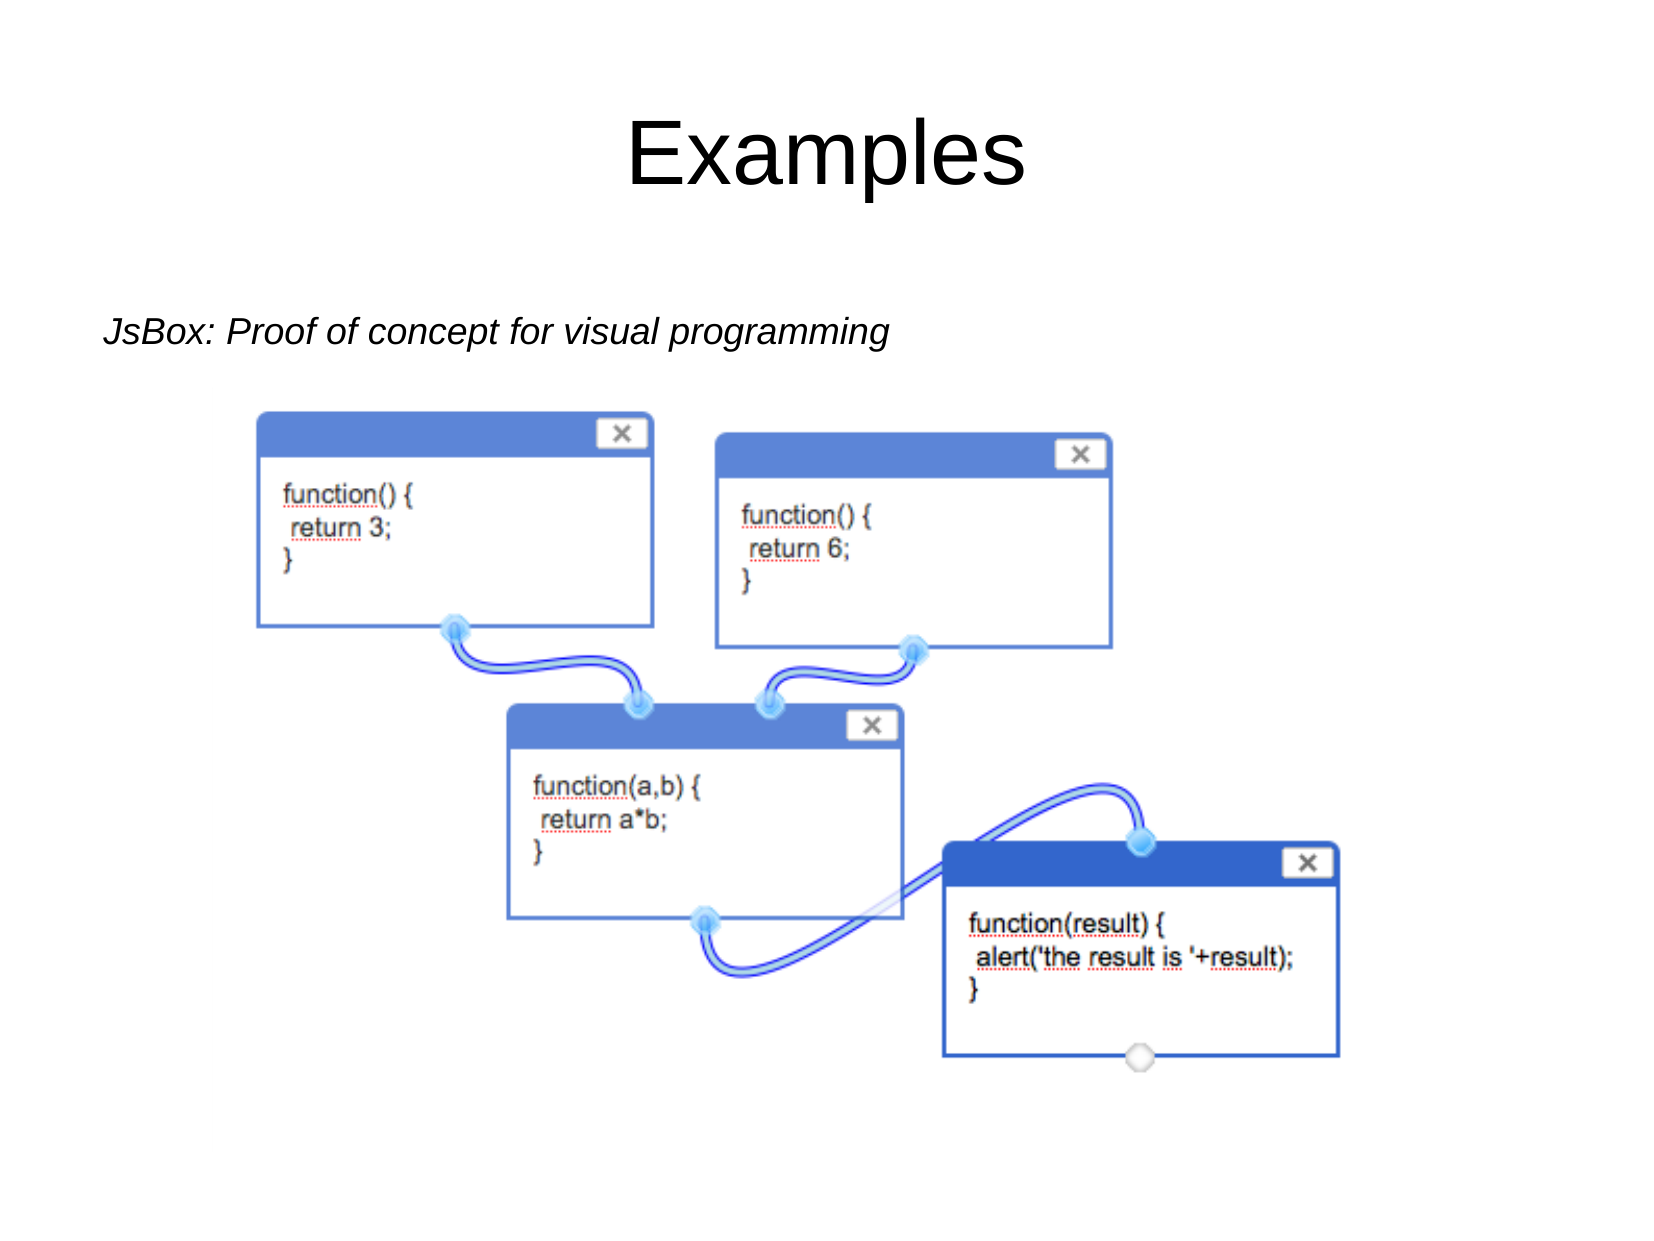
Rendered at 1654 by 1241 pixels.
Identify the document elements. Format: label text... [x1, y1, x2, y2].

text_box JsBox: Proof of concept for visual programming [88, 303, 1063, 361]
picture [211, 387, 1447, 1152]
title Examples [82, 56, 1571, 250]
